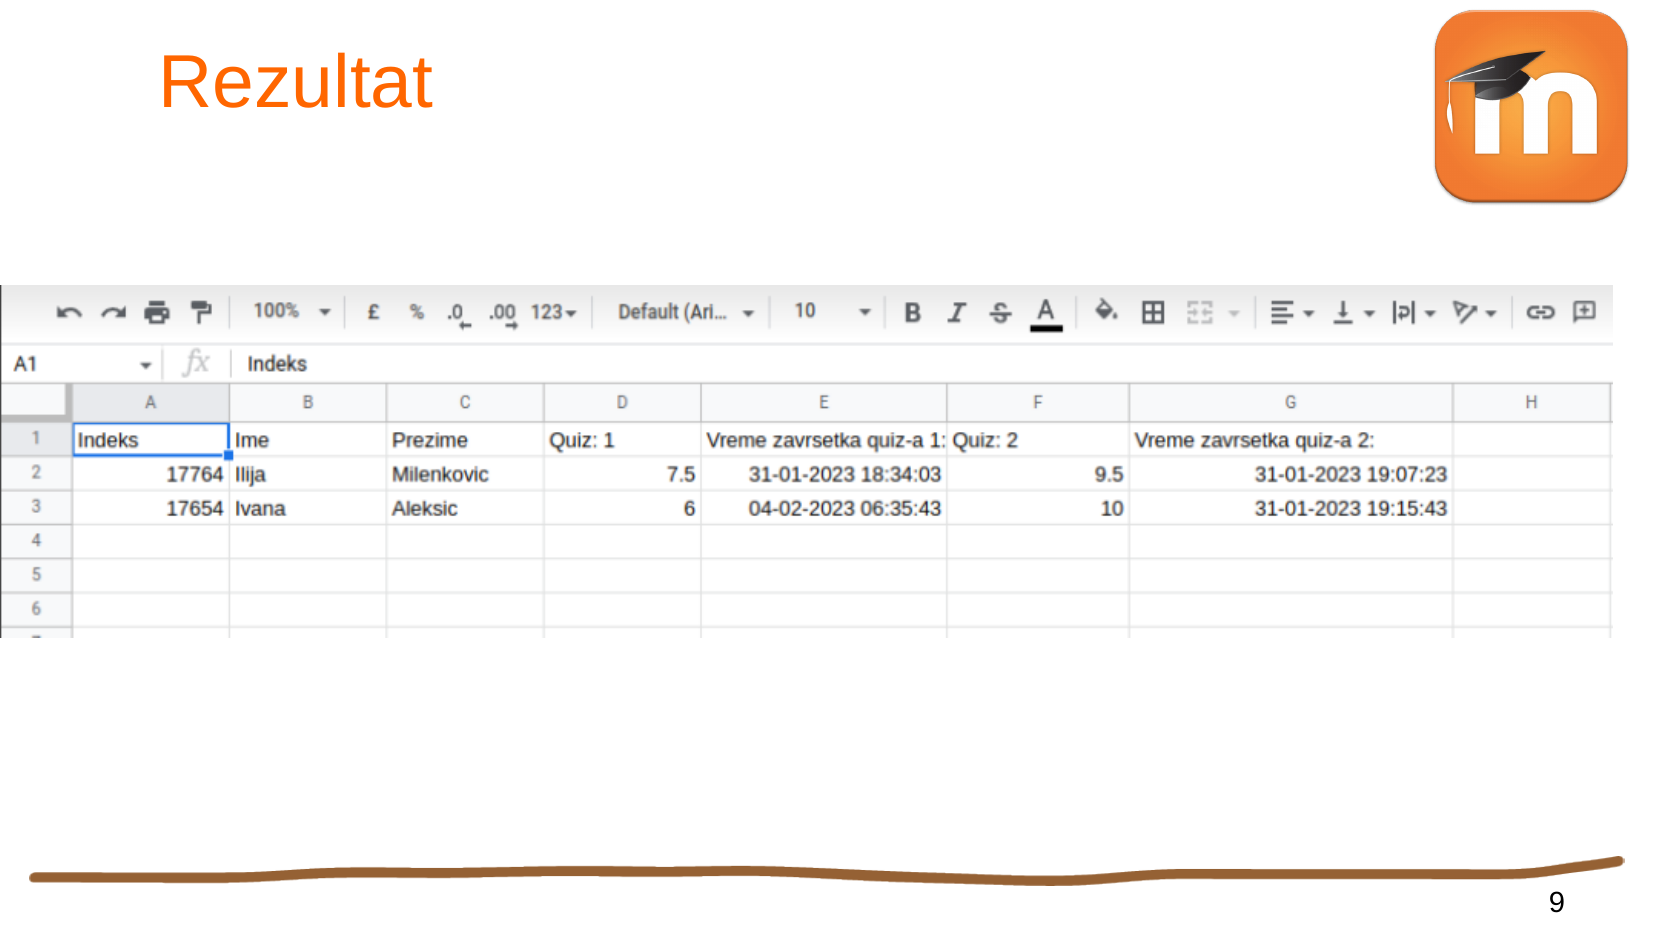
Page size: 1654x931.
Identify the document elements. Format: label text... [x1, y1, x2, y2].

picture [0, 285, 1613, 638]
picture [29, 856, 1625, 886]
title Rezultat [0, 29, 976, 133]
picture [1425, 0, 1637, 212]
